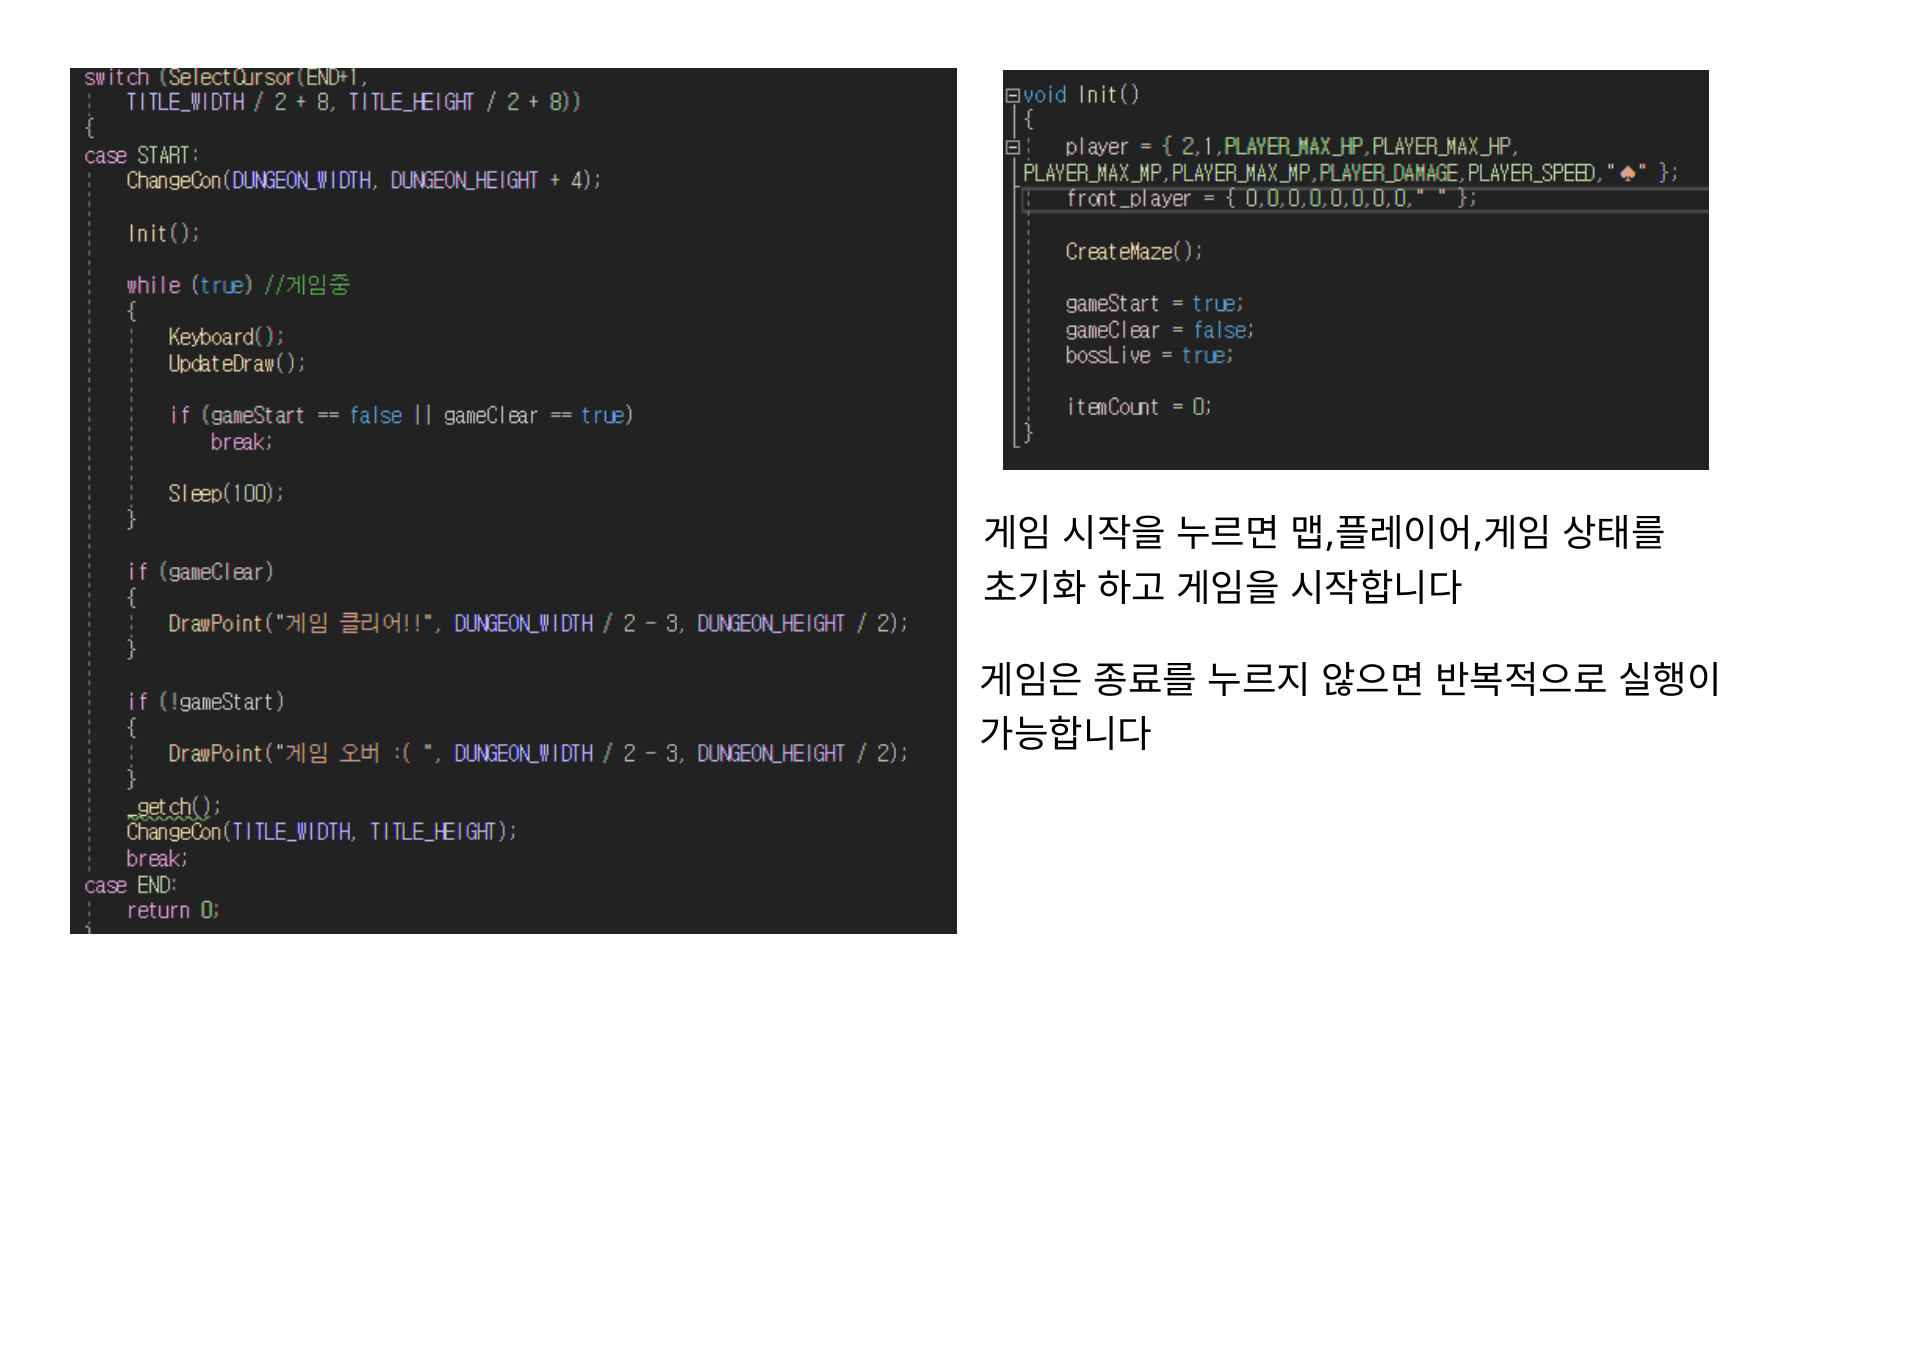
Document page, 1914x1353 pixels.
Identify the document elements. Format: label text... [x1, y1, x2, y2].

text_box 게임 시작을 누르면 맵,플레이어,게임 상태를 초기화 하고 게임을 시작합니다 [968, 496, 1749, 586]
picture [70, 68, 957, 934]
picture [1003, 70, 1709, 470]
text_box 게임은 종료를 누르지 않으면 반복적으로 실행이 가능합니다 [964, 642, 1808, 733]
